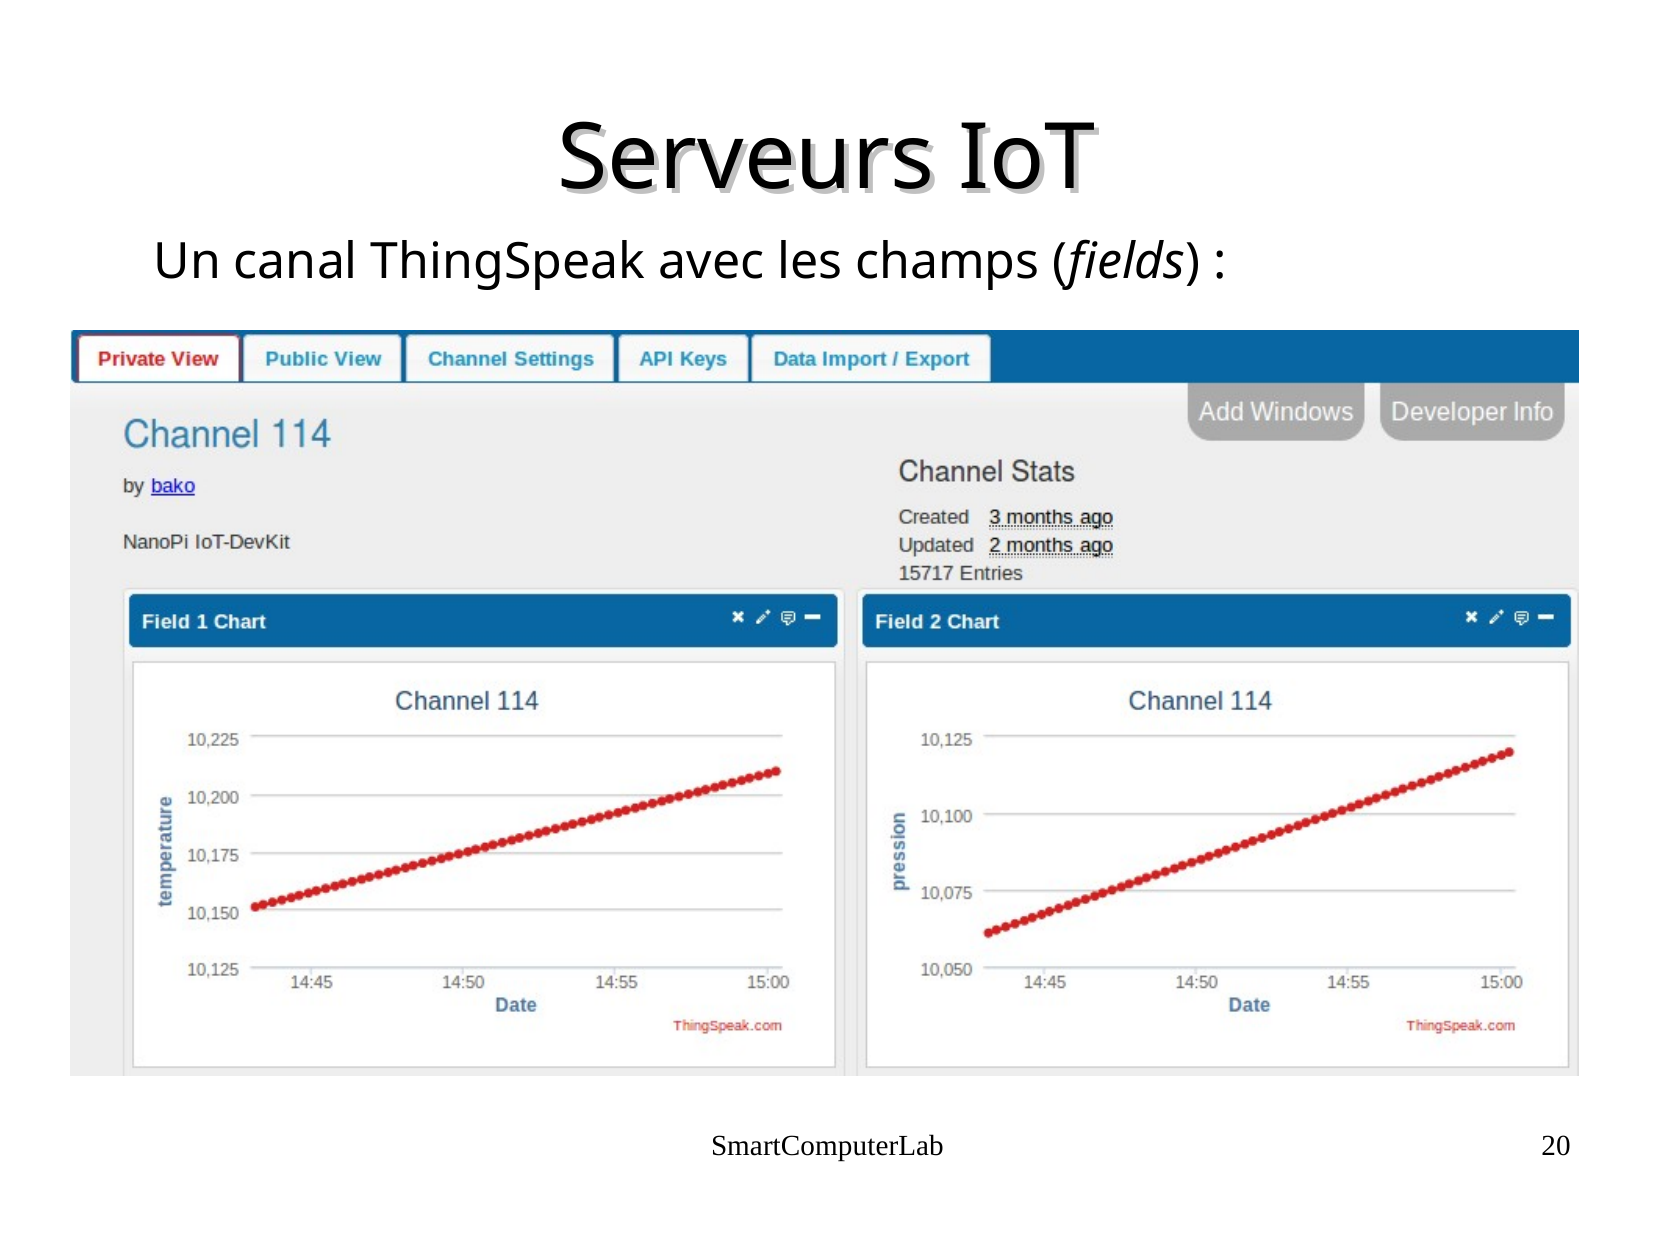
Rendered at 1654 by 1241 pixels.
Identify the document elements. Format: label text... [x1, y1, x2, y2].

picture [70, 330, 1579, 1076]
text_box Un canal ThingSpeak avec les champs (fields) : [153, 238, 1536, 330]
subtitle [82, 129, 1571, 330]
title Serveurs IoT [82, 49, 1571, 129]
